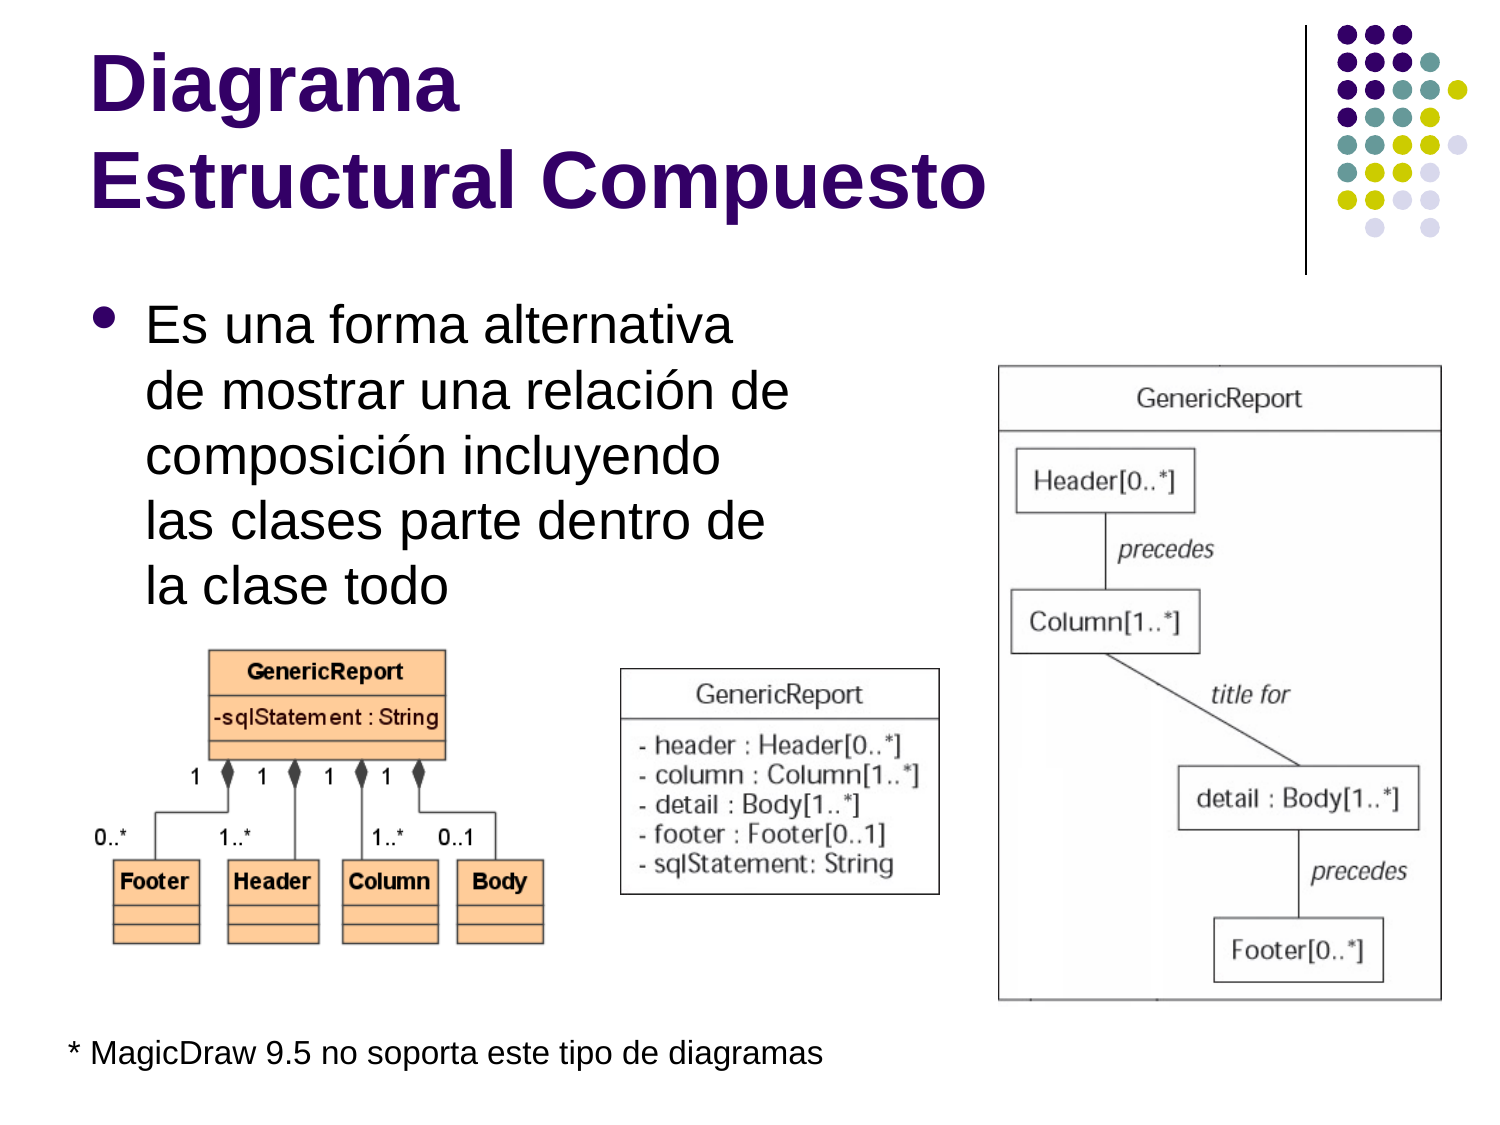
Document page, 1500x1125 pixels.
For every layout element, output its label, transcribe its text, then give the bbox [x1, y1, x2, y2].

picture [620, 668, 940, 895]
picture [88, 645, 550, 949]
title Diagrama Estructural Compuesto [74, 20, 1313, 233]
text_box * MagicDraw 9.5 no soporta este tipo de diagramas [53, 1023, 857, 1079]
list Es una forma alternativa de mostrar una relación de composición incluyendo las clases parte dentro de la clase todo [74, 282, 810, 1006]
picture [998, 361, 1442, 1007]
